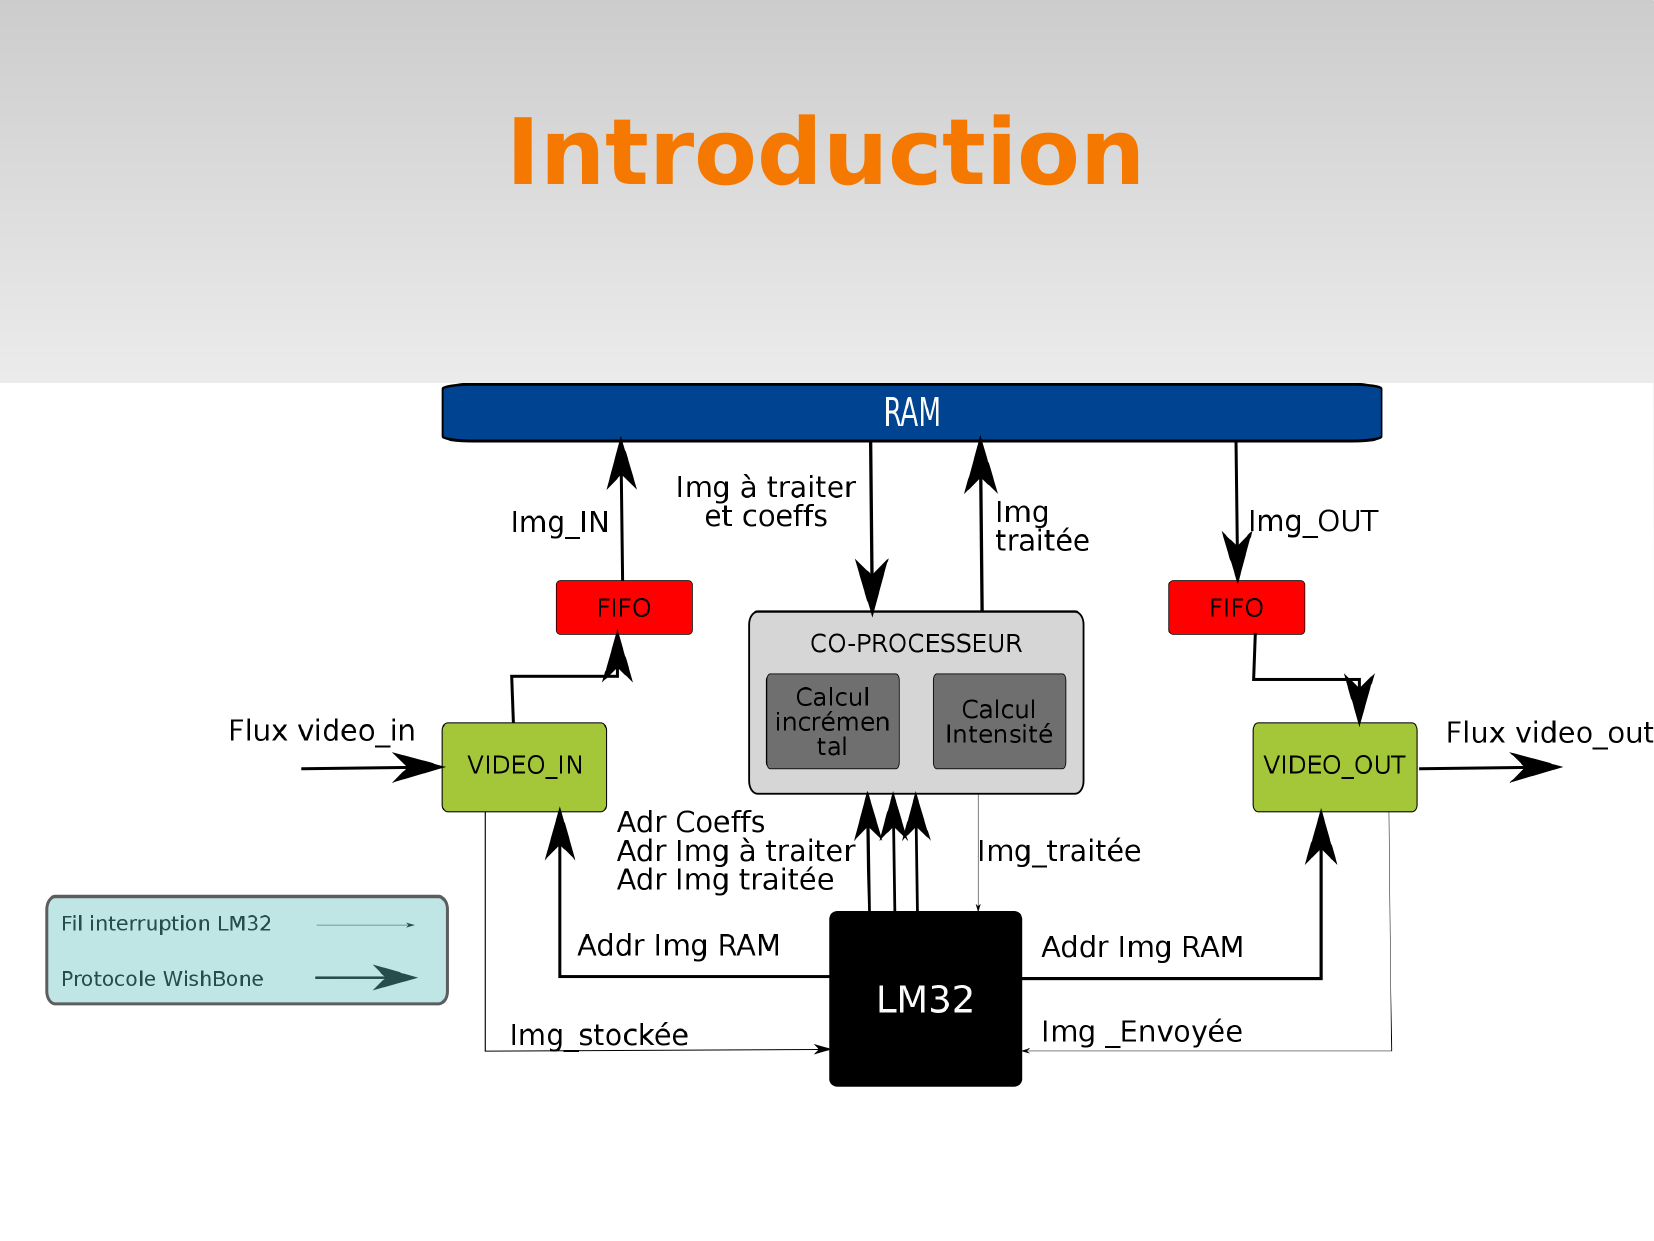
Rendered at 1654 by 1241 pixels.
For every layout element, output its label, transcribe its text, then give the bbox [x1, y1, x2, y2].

picture [0, 383, 1654, 1087]
title Introduction [82, 49, 1571, 257]
